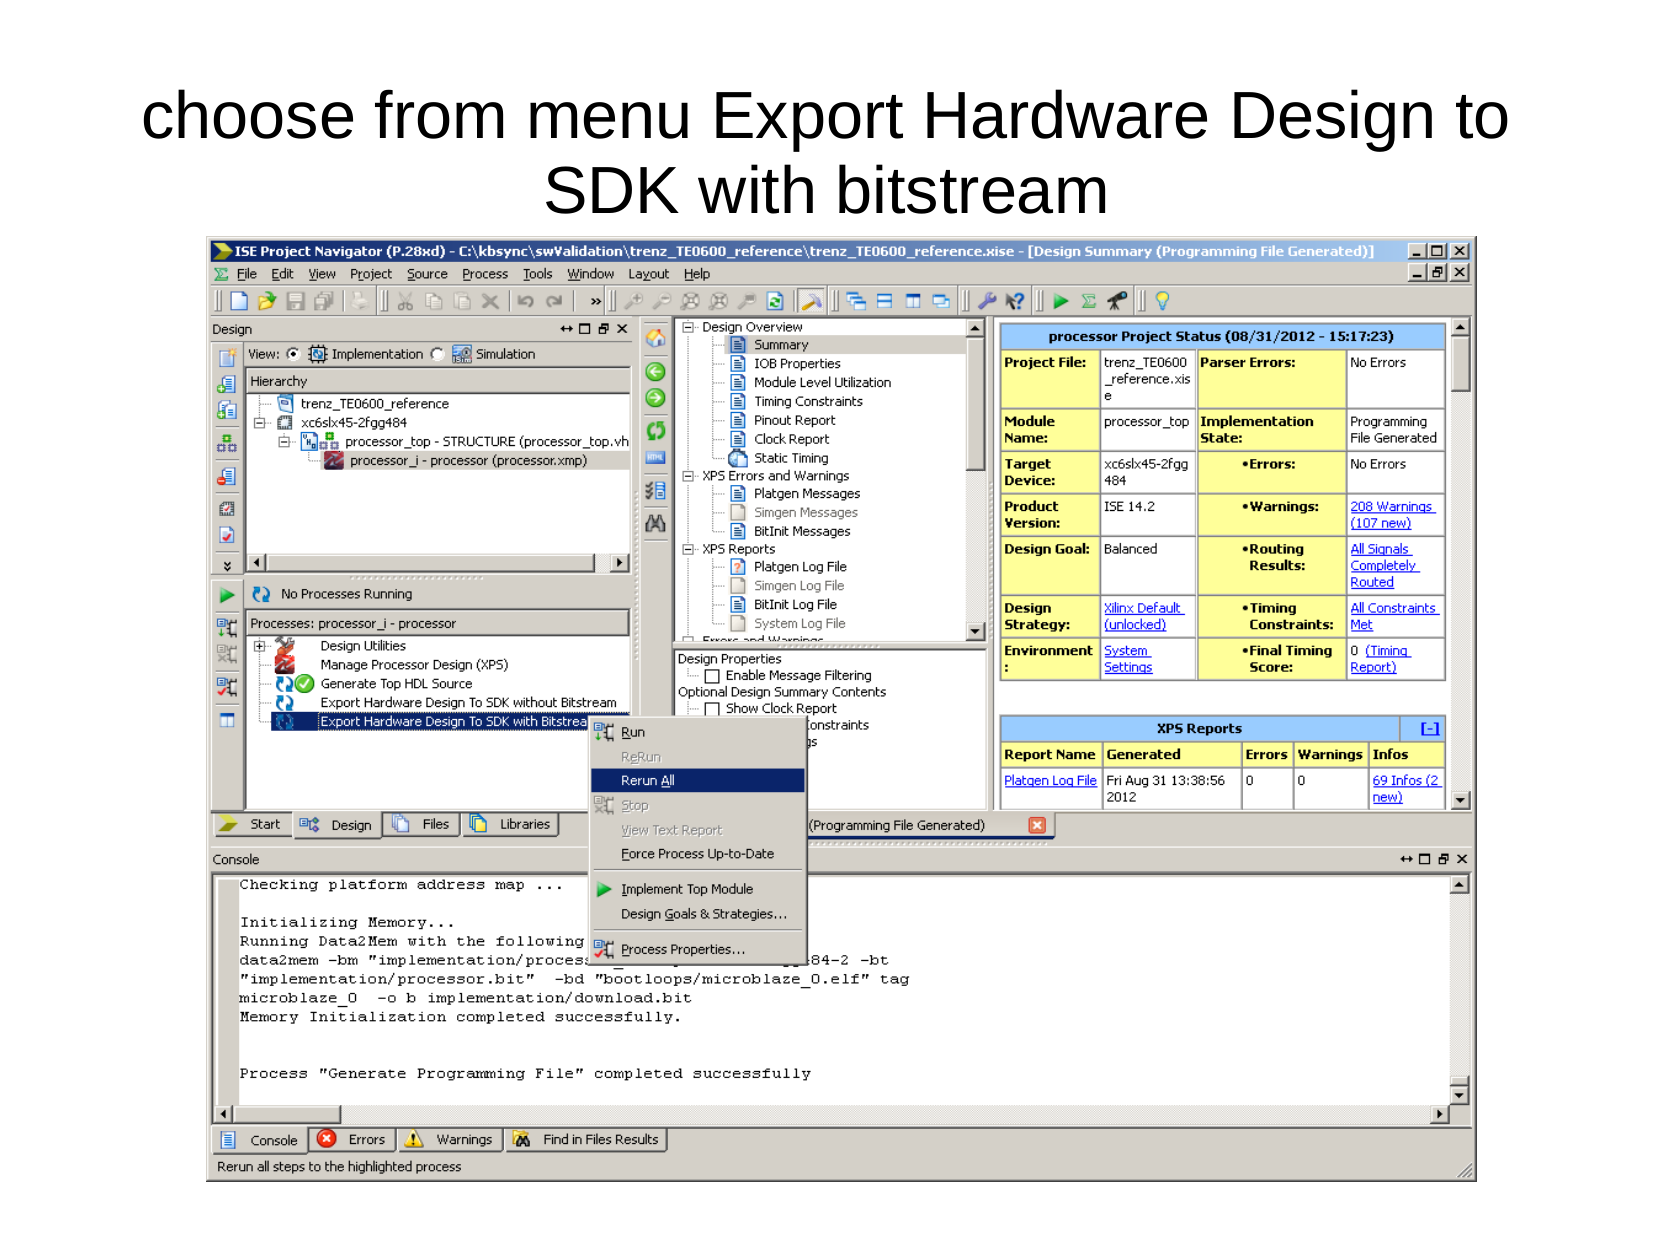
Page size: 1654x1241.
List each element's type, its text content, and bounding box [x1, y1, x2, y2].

picture [206, 236, 1477, 1182]
title choose from menu Export Hardware Design to SDK with bitstream [82, 49, 1571, 257]
